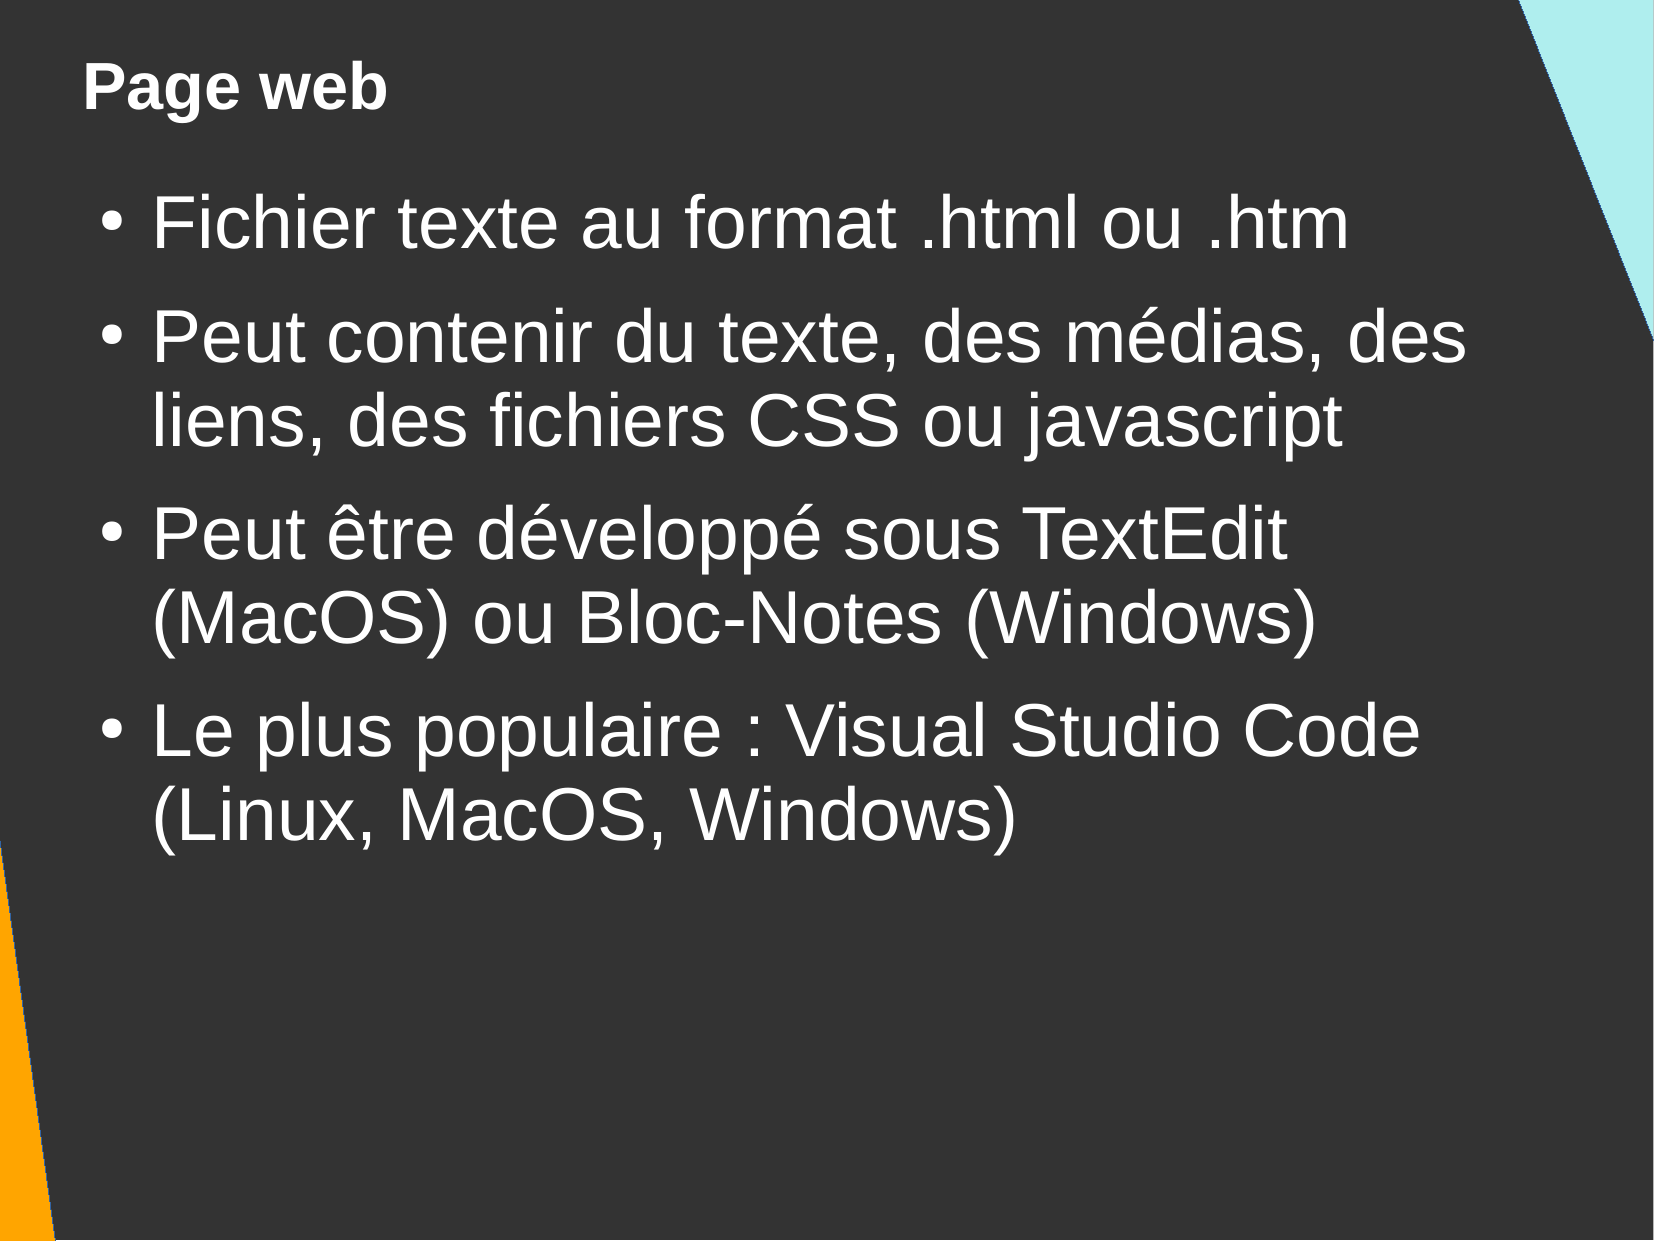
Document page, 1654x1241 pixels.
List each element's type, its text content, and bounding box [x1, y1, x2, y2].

title Page web [82, 49, 1571, 152]
list Fichier texte au format .html ou .htm Peut contenir du texte, des médias, des liens, des fichiers CSS ou javascript Peut être développé sous TextEdit (MacOS) ou Bloc-Notes (Windows) Le plus populaire : Visual Studio Code (Linux, MacOS, Windows) [80, 180, 1569, 900]
text_box [0, 840, 56, 1241]
text_box [1518, 0, 1654, 341]
